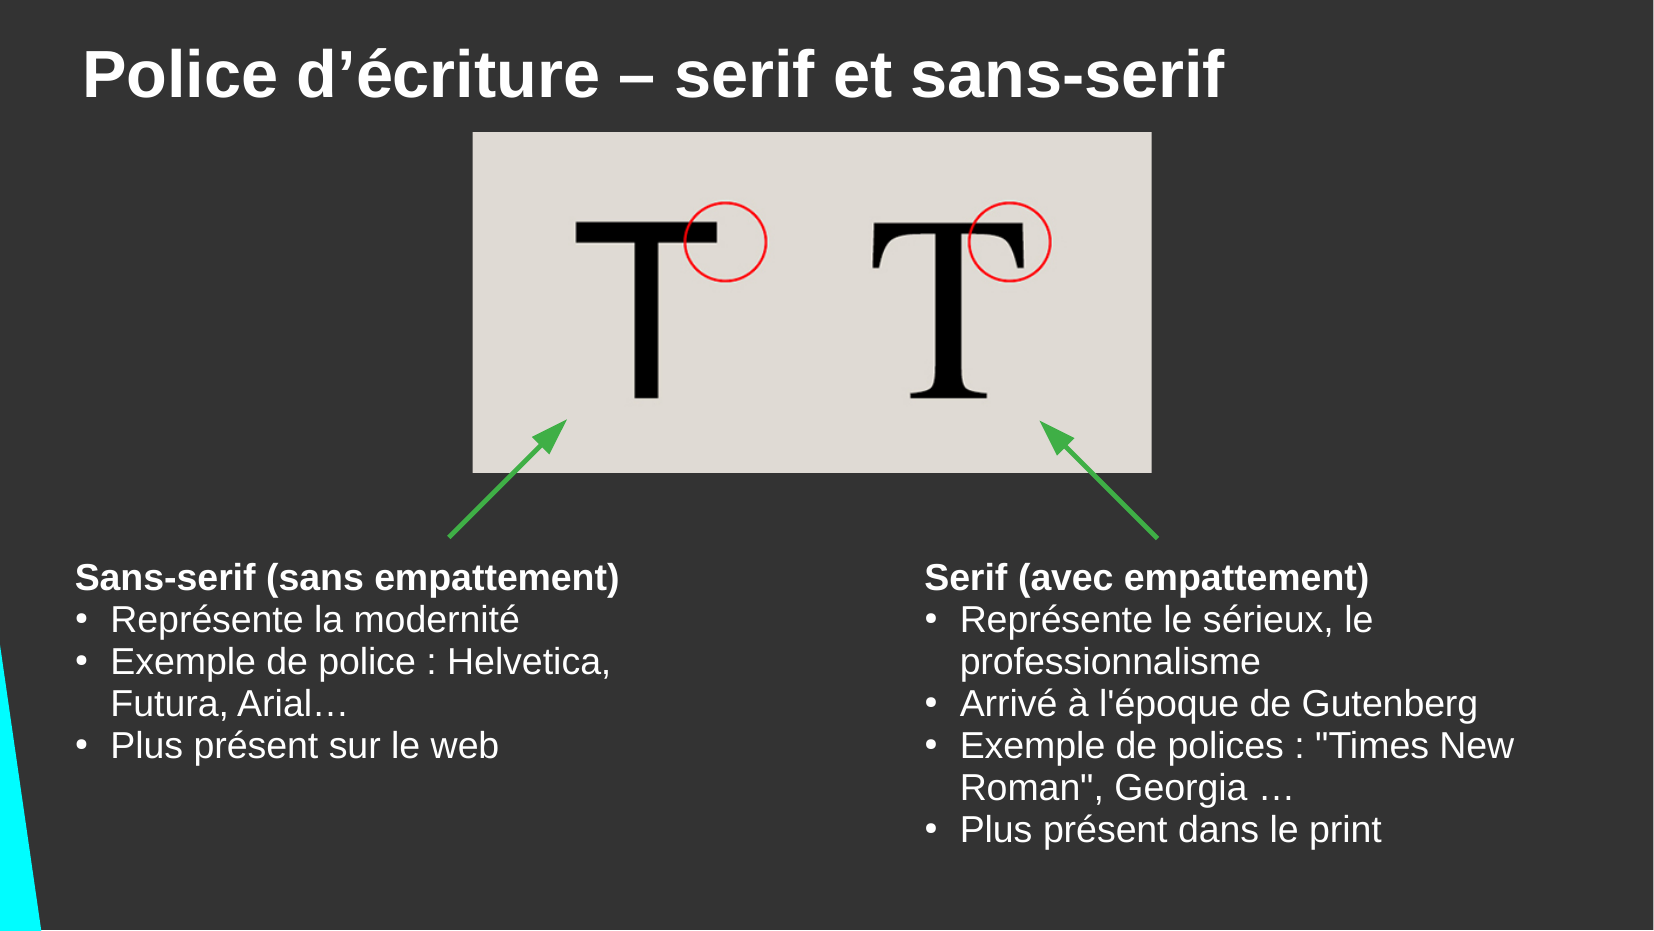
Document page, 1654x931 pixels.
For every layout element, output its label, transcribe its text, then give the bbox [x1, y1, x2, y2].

text_box [0, 644, 42, 931]
picture [472, 132, 1152, 473]
text_box Sans-serif (sans empattement) Représente la modernité Exemple de police : Helvetica, Futura, Arial… Plus présent sur le web [60, 549, 650, 774]
text_box Serif (avec empattement) Représente le sérieux, le professionnalisme Arrivé à l'époque de Gutenberg Exemple de polices : "Times New Roman", Georgia … Plus présent dans le print [909, 549, 1607, 859]
title Police d’écriture – serif et sans-serif [82, 37, 1571, 122]
